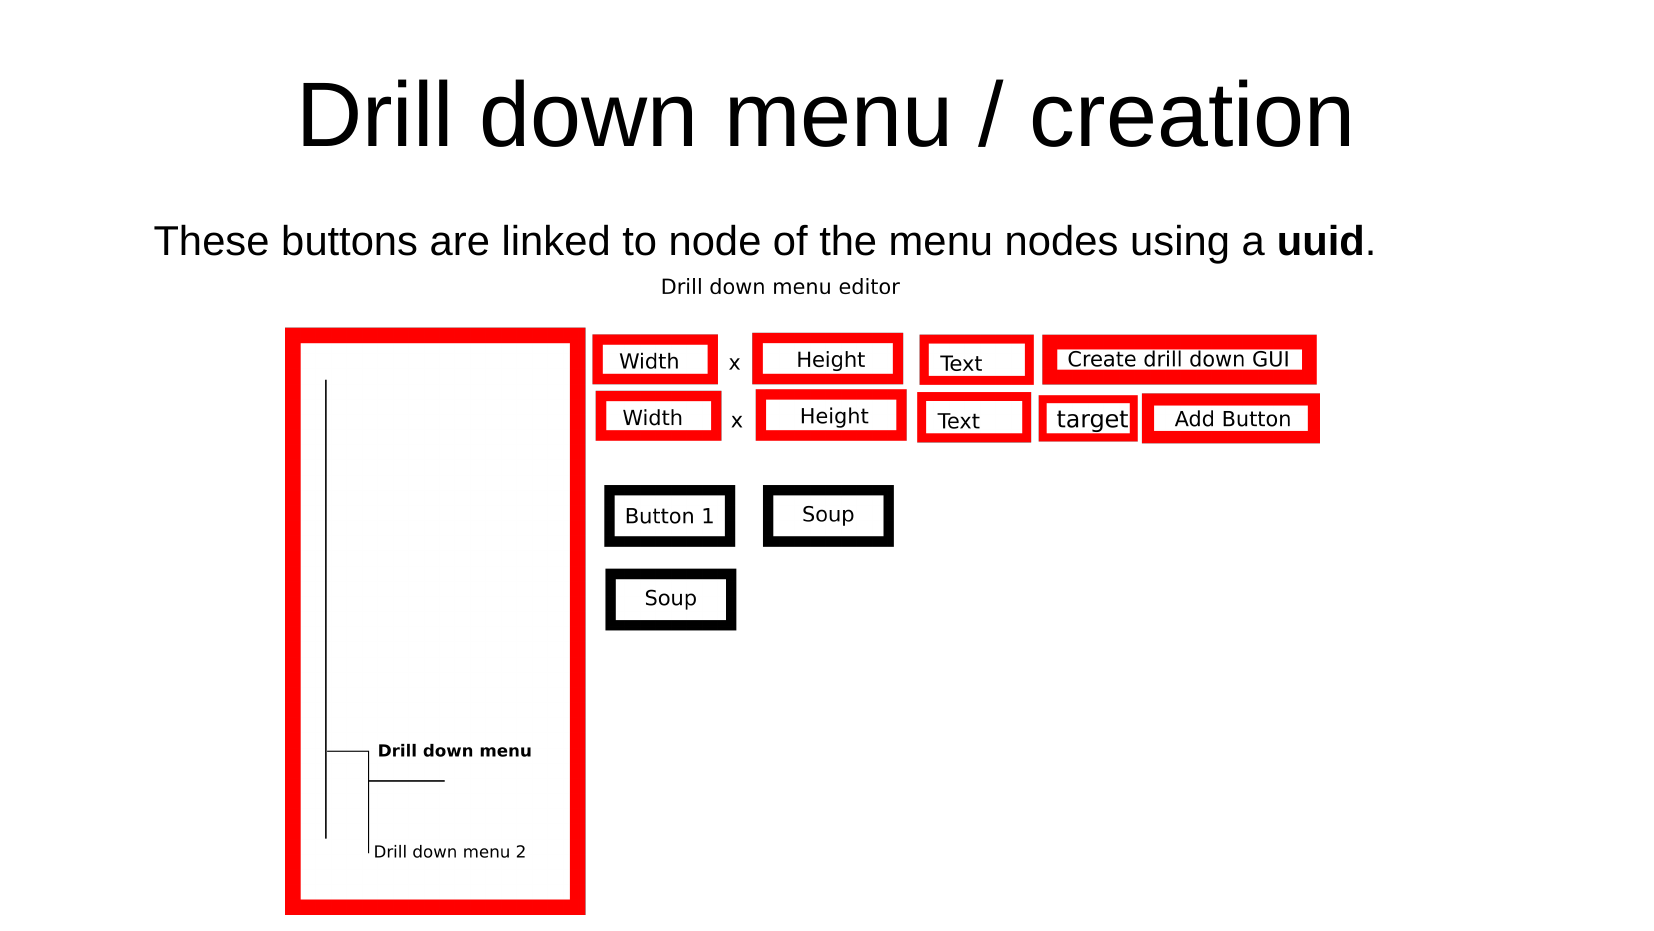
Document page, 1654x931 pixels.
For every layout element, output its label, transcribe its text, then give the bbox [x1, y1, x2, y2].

picture [285, 278, 1320, 916]
title Drill down menu / creation [82, 37, 1571, 193]
list These buttons are linked to node of the menu nodes using a uuid. [82, 217, 1571, 758]
